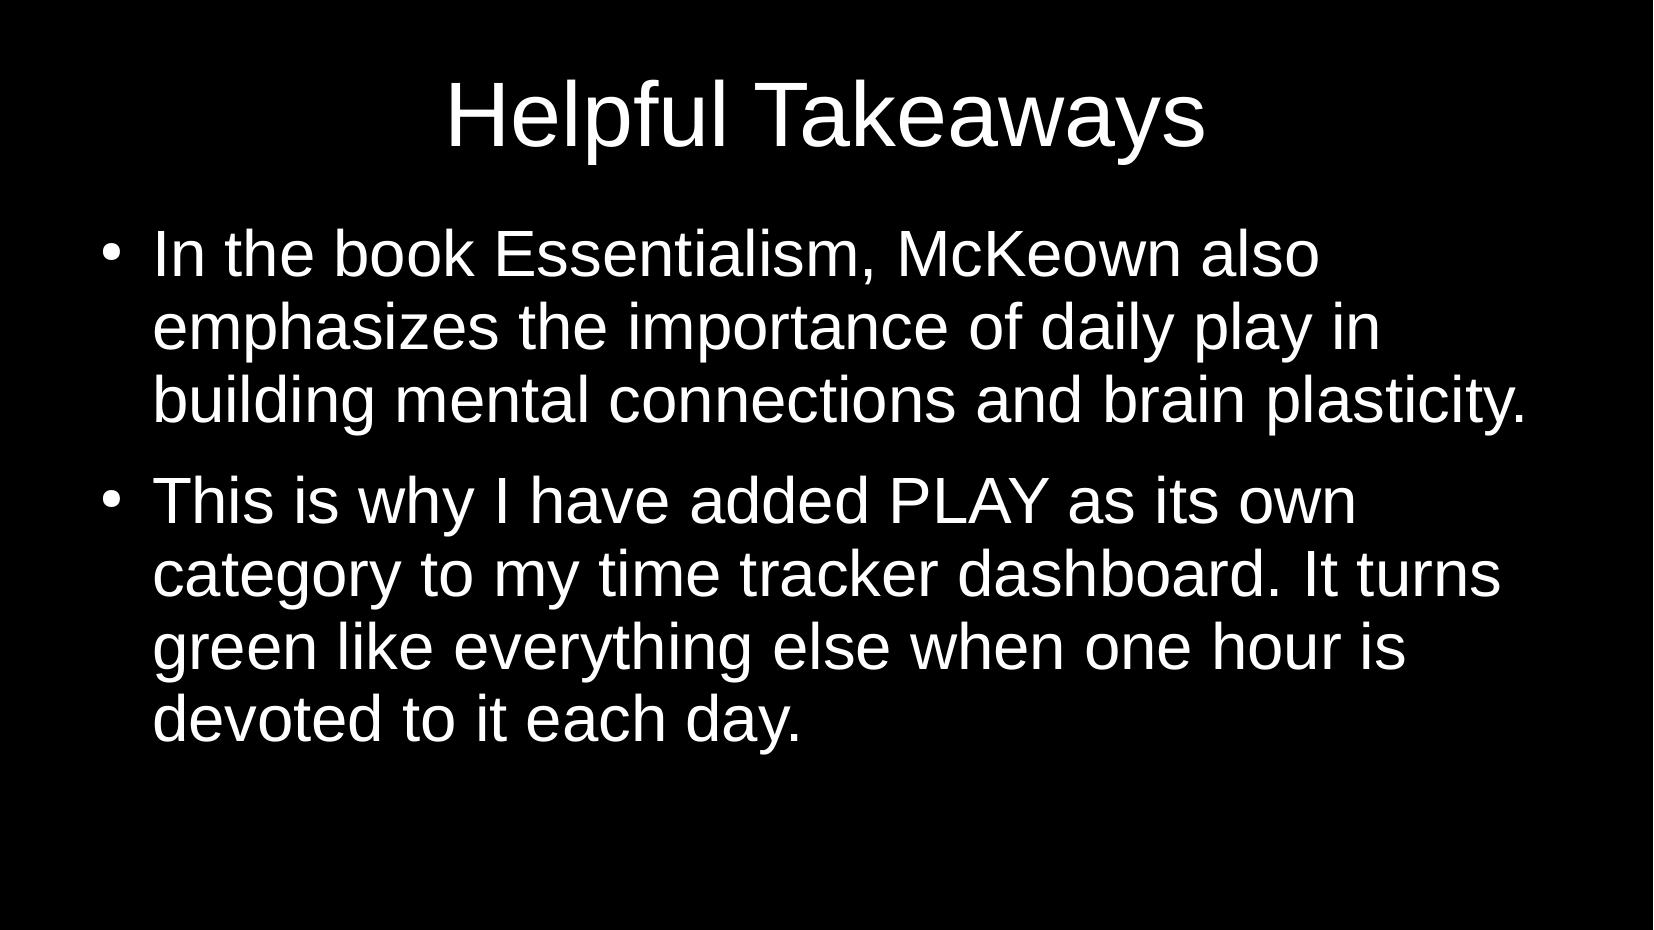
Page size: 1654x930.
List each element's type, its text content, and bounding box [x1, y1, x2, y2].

list In the book Essentialism, McKeown also emphasizes the importance of daily play in building mental connections and brain plasticity. This is why I have added PLAY as its own category to my time tracker dashboard. It turns green like everything else when one hour is devoted to it each day. [82, 217, 1571, 757]
title Helpful Takeaways [82, 37, 1571, 193]
